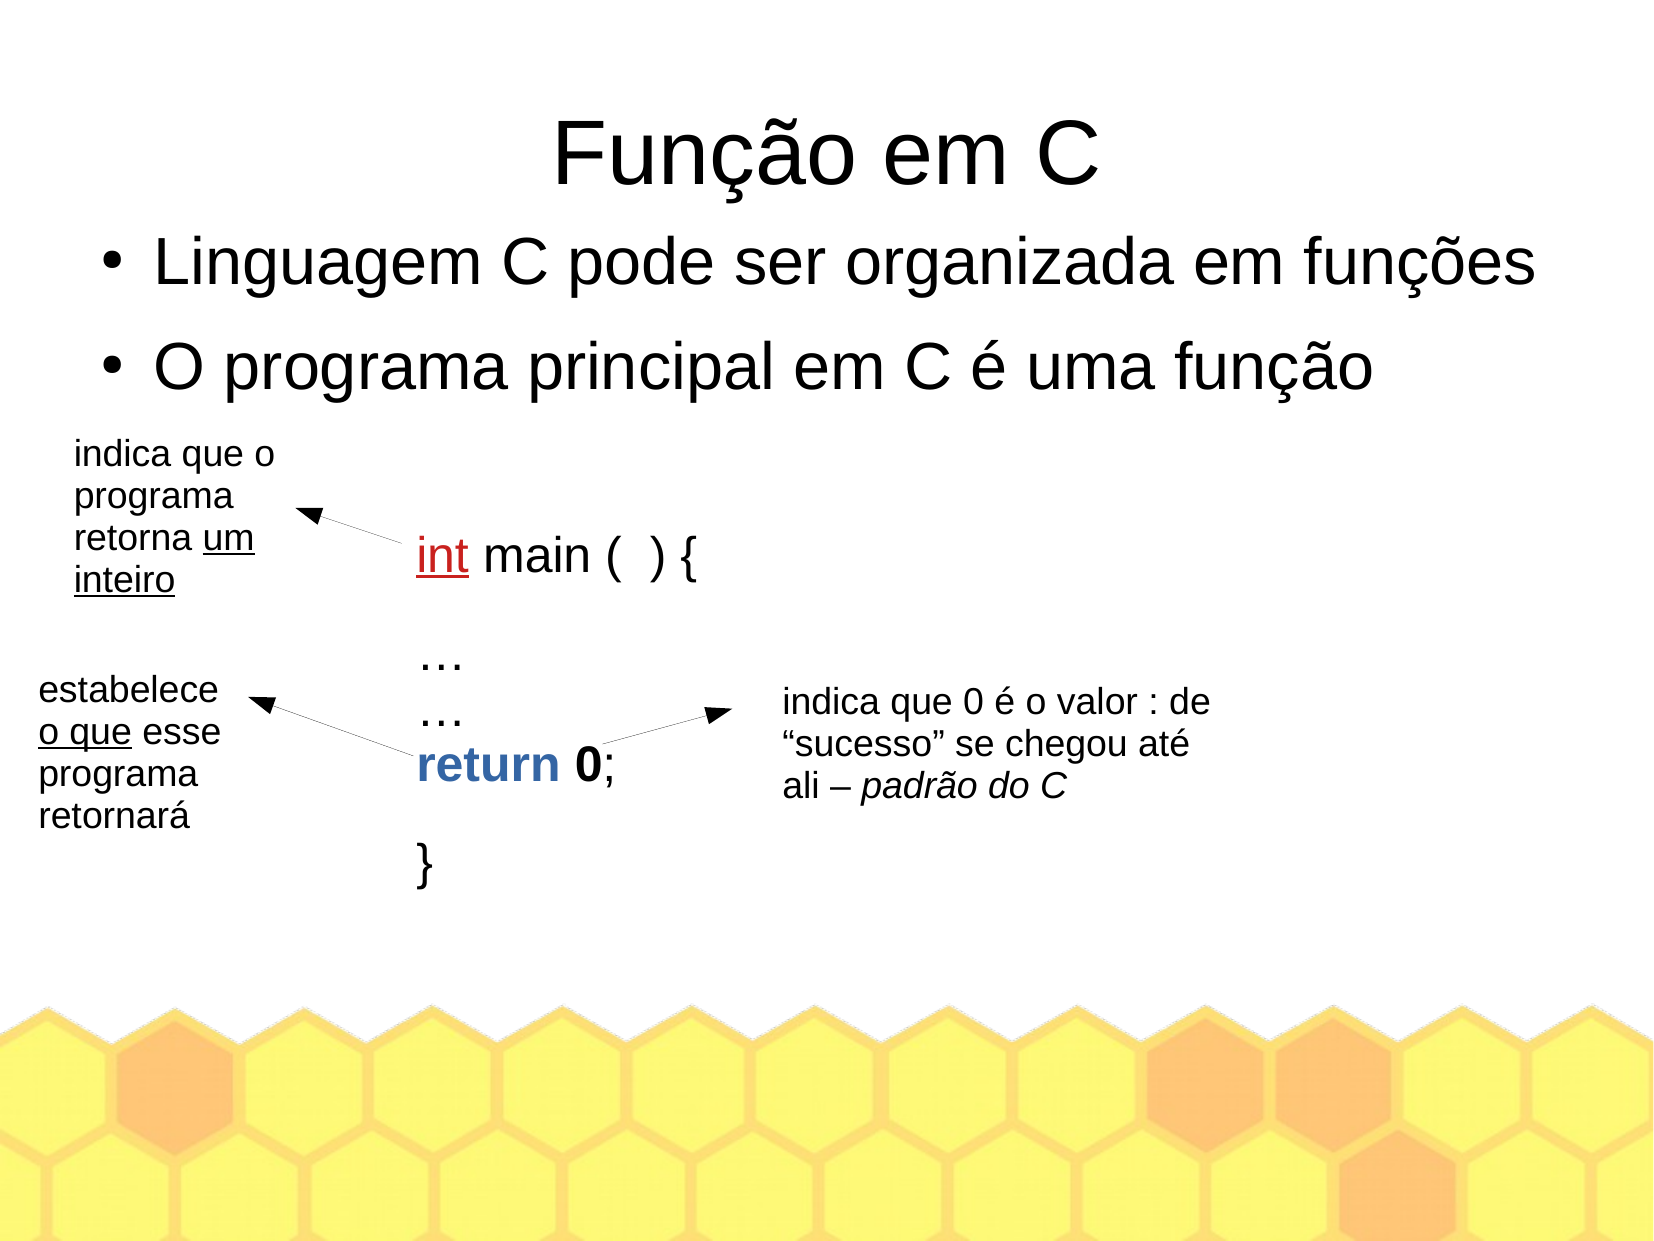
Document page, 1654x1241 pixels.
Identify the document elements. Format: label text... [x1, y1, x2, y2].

table_header int main ( ) { … … return 0; } [402, 521, 1249, 957]
picture [0, 1001, 1654, 1241]
title Função em C [82, 49, 1571, 224]
list Linguagem C pode ser organizada em funções O programa principal em C é uma função [82, 224, 1571, 1010]
text_box indica que 0 é o valor : de “sucesso” se chegou até ali – padrão do C [767, 673, 1250, 857]
text_box indica que o programa retorna um inteiro [59, 425, 296, 608]
text_box estabelece o que esse programa retornará [23, 661, 237, 845]
